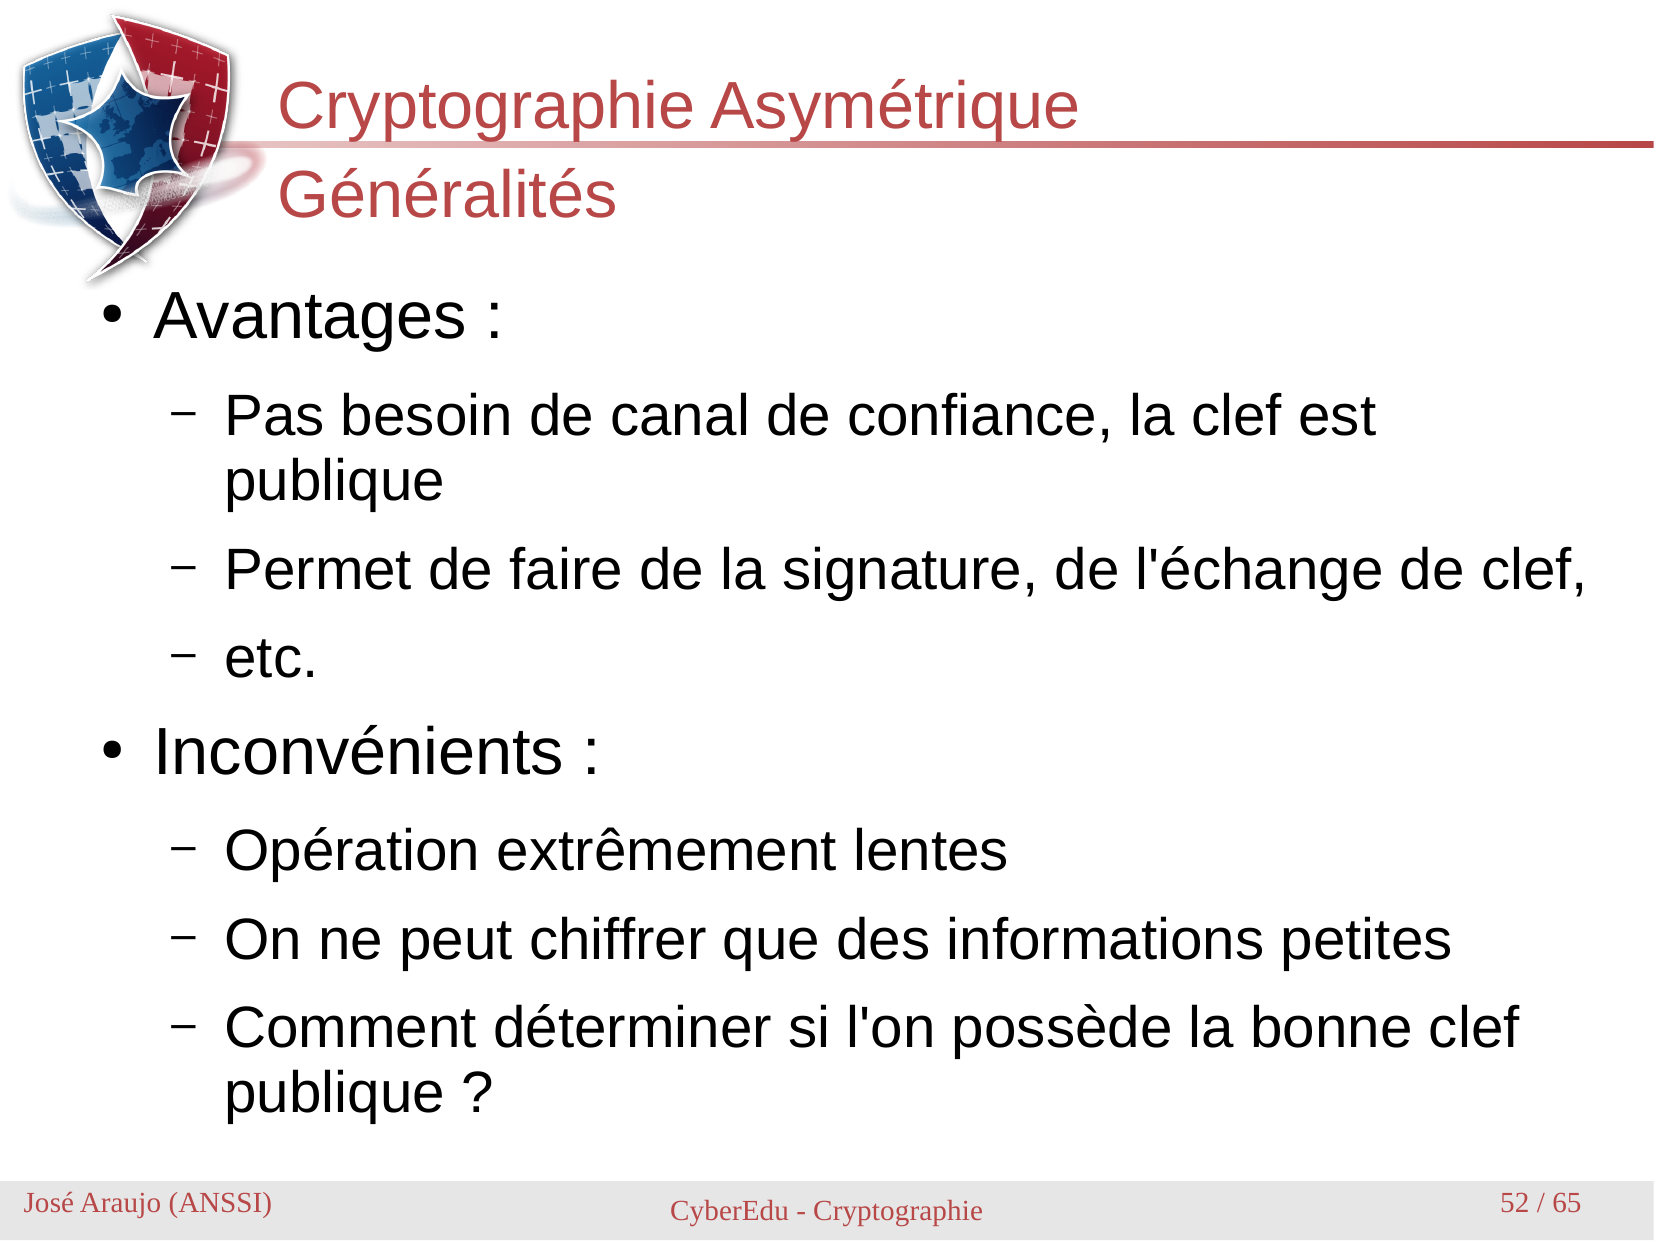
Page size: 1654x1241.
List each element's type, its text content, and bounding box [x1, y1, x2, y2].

list Avantages : Pas besoin de canal de confiance, la clef est publique Permet de faire de la signature, de l'échange de clef, etc. Inconvénients : Opération extrêmement lentes On ne peut chiffrer que des informations petites Comment déterminer si l'on possède la bonne clef publique ? [82, 278, 1595, 1170]
picture [0, 0, 272, 290]
title Cryptographie Asymétrique Généralités [277, 49, 1642, 237]
